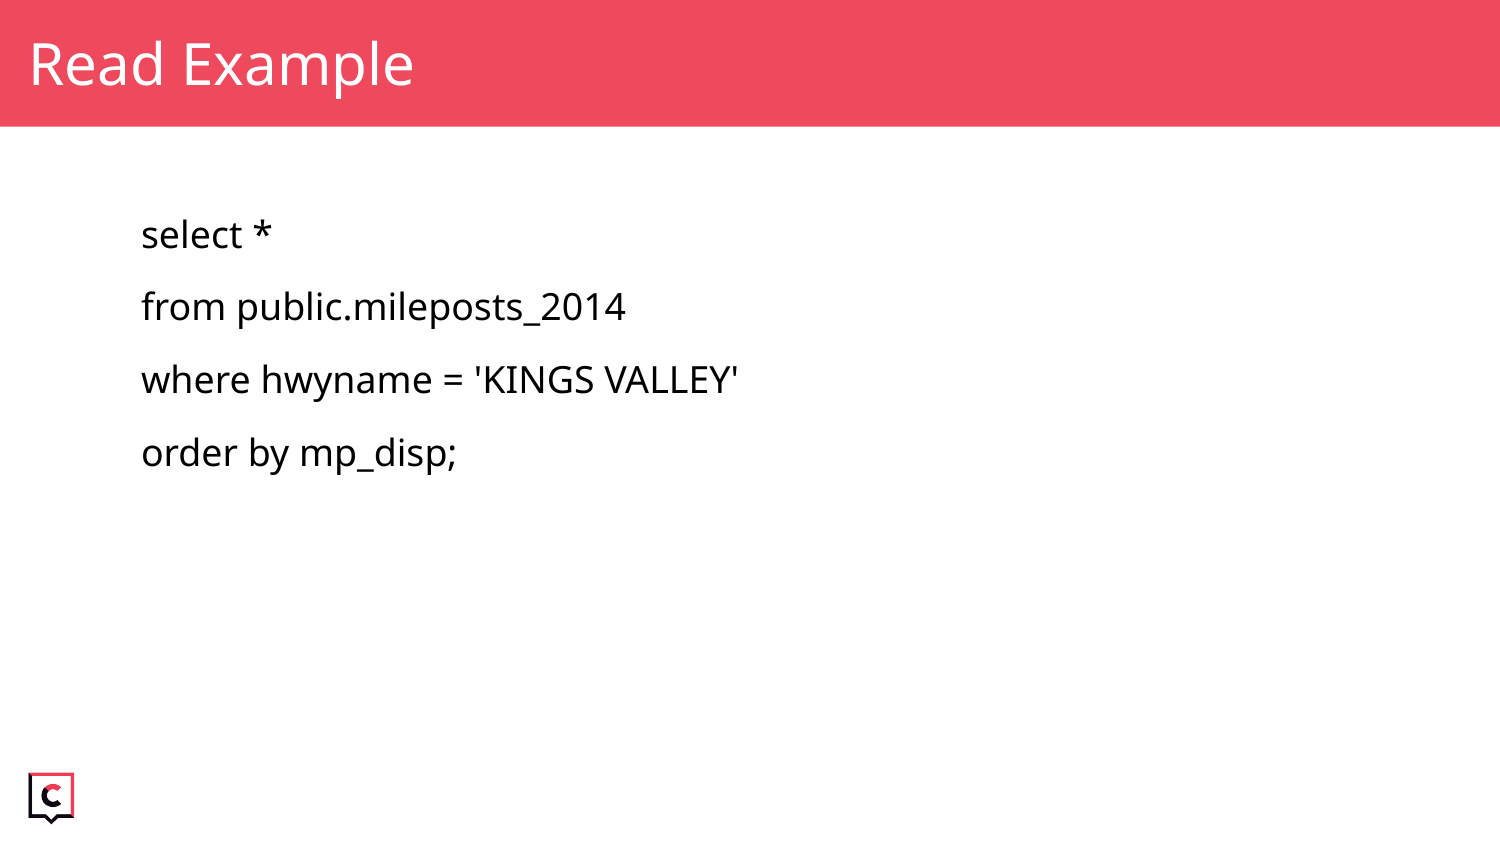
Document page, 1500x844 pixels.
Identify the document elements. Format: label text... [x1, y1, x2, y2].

title Read Example [13, 12, 1412, 107]
list select * from public.mileposts_2014 where hwyname = 'KINGS VALLEY' order by mp_disp; [51, 189, 1449, 750]
picture [19, 764, 82, 830]
